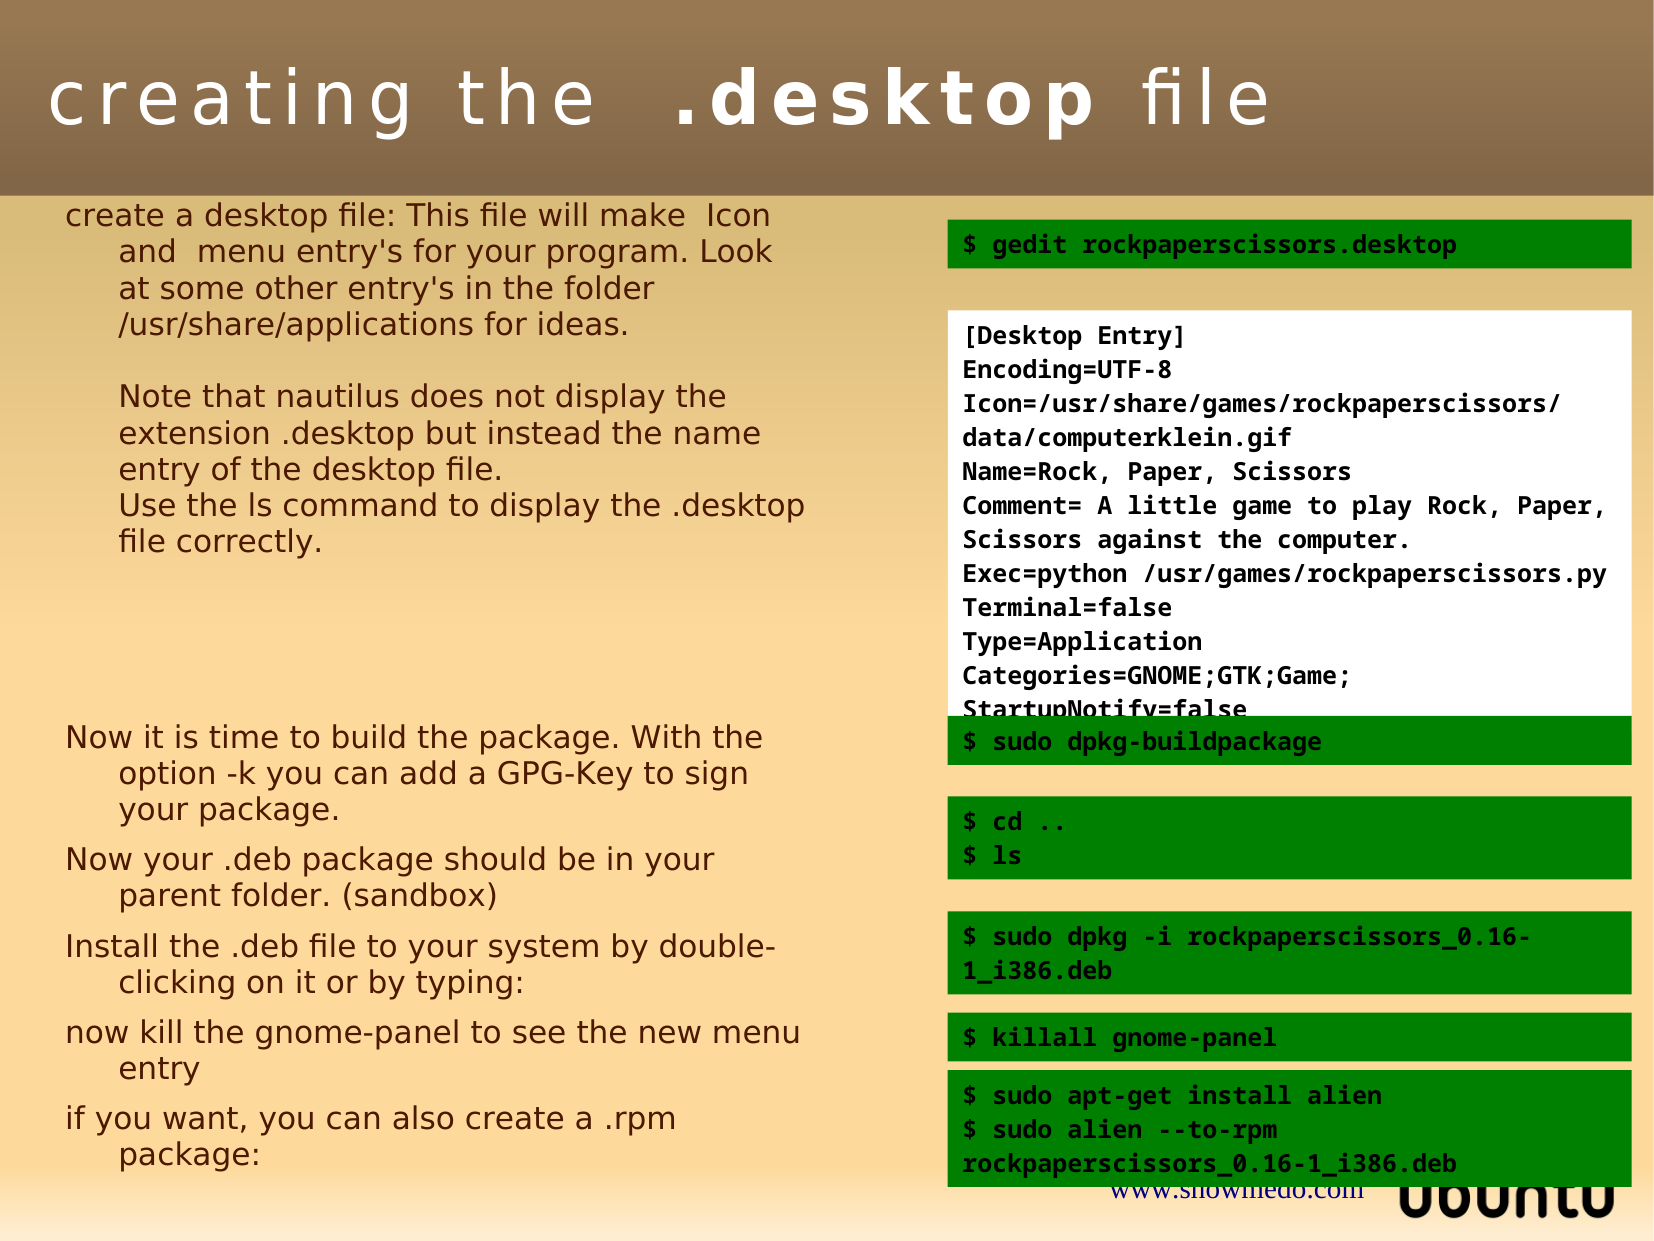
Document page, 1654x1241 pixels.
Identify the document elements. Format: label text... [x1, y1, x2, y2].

picture [0, 0, 1654, 1241]
text_box $ sudo dpkg -i rockpaperscissors_0.16-1_i386.deb [947, 911, 1632, 986]
text_box $ cd .. $ ls [947, 796, 1632, 871]
text_box $ killall gnome-panel [947, 1012, 1632, 1058]
text_box [Desktop Entry] Encoding=UTF-8 Icon=/usr/share/games/rockpaperscissors/data/computerklein.gif Name=Rock, Paper, Scissors Comment= A little game to play Rock, Paper, Scissors against the computer. Exec=python /usr/games/rockpaperscissors.py Terminal=false Type=Application Categories=GNOME;GTK;Game; StartupNotify=false [947, 310, 1632, 683]
text_box $ sudo dpkg-buildpackage [947, 715, 1632, 761]
list create a desktop file: This file will make Icon and menu entry's for your program. Look at some other entry's in the folder /usr/share/applications for ideas. Note that nautilus does not display the extension .desktop but instead the name entry of the desktop file. Use the ls command to display the .desktop file correctly. Now it is time to build the package. With the option -k you can add a GPG-Key to sign your package. Now your .deb package should be in your parent folder. (sandbox) Install the .deb file to your system by double-clicking on it or by typing: now kill the gnome-panel to see the new menu entry if you want, you can also create a .rpm package: [47, 197, 807, 1174]
title creating the .desktop file [47, 0, 1632, 198]
text_box $ sudo apt-get install alien $ sudo alien --to-rpm rockpaperscissors_0.16-1_i386.deb [947, 1070, 1632, 1175]
text_box $ gedit rockpaperscissors.desktop [947, 219, 1632, 265]
